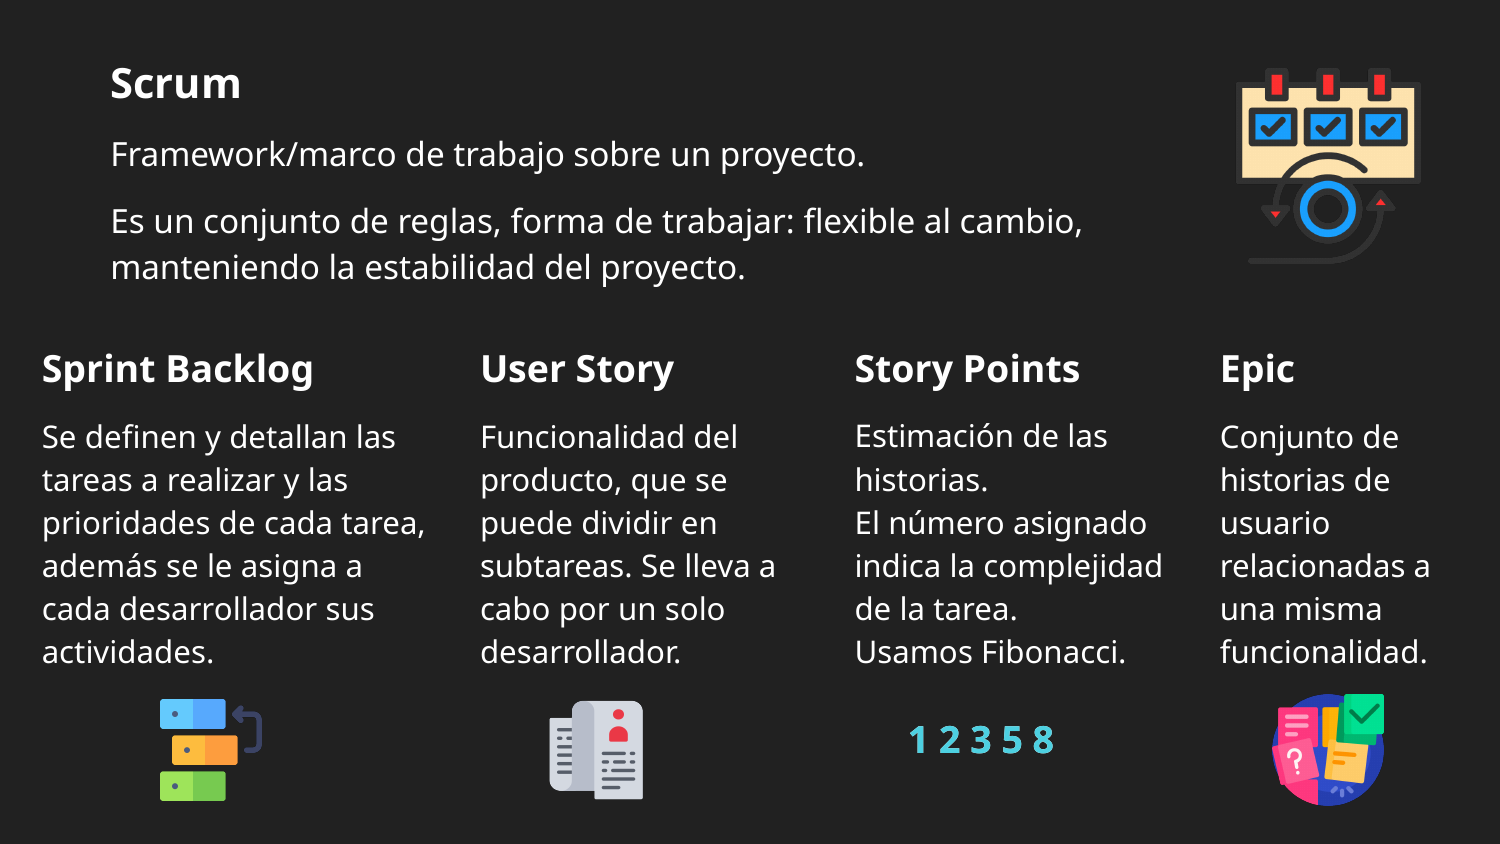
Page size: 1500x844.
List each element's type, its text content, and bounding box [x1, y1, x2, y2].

text_box Scrum Framework/marco de trabajo sobre un proyecto. Es un conjunto de reglas, forma de trabajar: flexible al cambio, manteniendo la estabilidad del proyecto. [95, 34, 1291, 301]
text_box 1 2 3 5 8 [865, 694, 1097, 777]
text_box Sprint Backlog Se definen y detallan las tareas a realizar y las prioridades de cada tarea, además se le asigna a cada desarrollador sus actividades. [26, 323, 453, 642]
picture [540, 699, 652, 801]
picture [1230, 68, 1426, 264]
picture [1272, 694, 1384, 806]
text_box Story Points Estimación de las historias. El número asignado indica la complejidad de la tarea. Usamos Fibonacci. [839, 323, 1191, 685]
picture [160, 699, 262, 801]
text_box User Story Funcionalidad del producto, que se puede dividir en subtareas. Se lleva a cabo por un solo desarrollador. [465, 323, 839, 642]
text_box Epic Conjunto de historias de usuario relacionadas a una misma funcionalidad. [1204, 323, 1500, 642]
